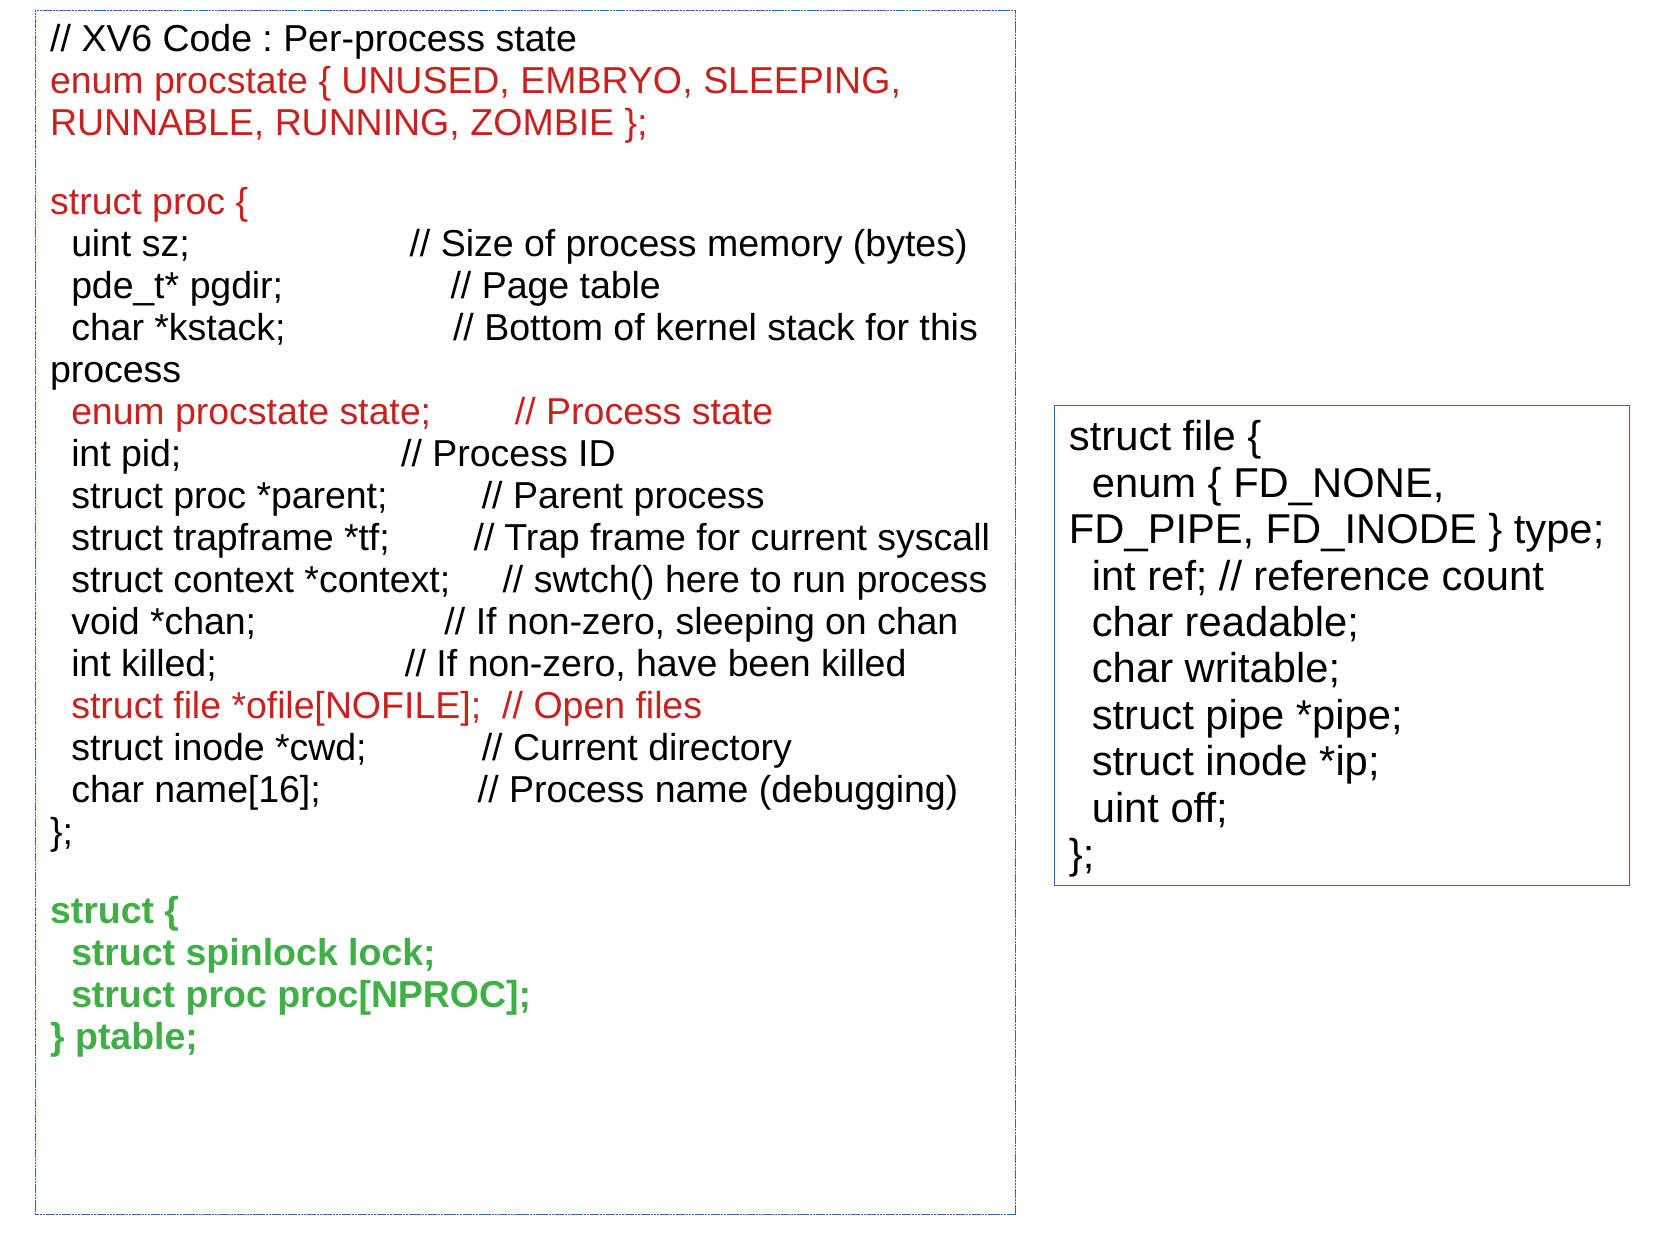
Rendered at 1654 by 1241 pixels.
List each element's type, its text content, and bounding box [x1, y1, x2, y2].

text_box struct file { enum { FD_NONE, FD_PIPE, FD_INODE } type; int ref; // reference count char readable; char writable; struct pipe *pipe; struct inode *ip; uint off; }; [1054, 405, 1630, 886]
text_box // XV6 Code : Per-process state enum procstate { UNUSED, EMBRYO, SLEEPING, RUNNABLE, RUNNING, ZOMBIE }; struct proc { uint sz; // Size of process memory (bytes) pde_t* pgdir; // Page table char *kstack; // Bottom of kernel stack for this process enum procstate state; // Process state int pid; // Process ID struct proc *parent; // Parent process struct trapframe *tf; // Trap frame for current syscall struct context *context; // swtch() here to run process void *chan; // If non-zero, sleeping on chan int killed; // If non-zero, have been killed struct file *ofile[NOFILE]; // Open files struct inode *cwd; // Current directory char name[16]; // Process name (debugging) }; struct { struct spinlock lock; struct proc proc[NPROC]; } ptable; [35, 10, 1016, 1215]
